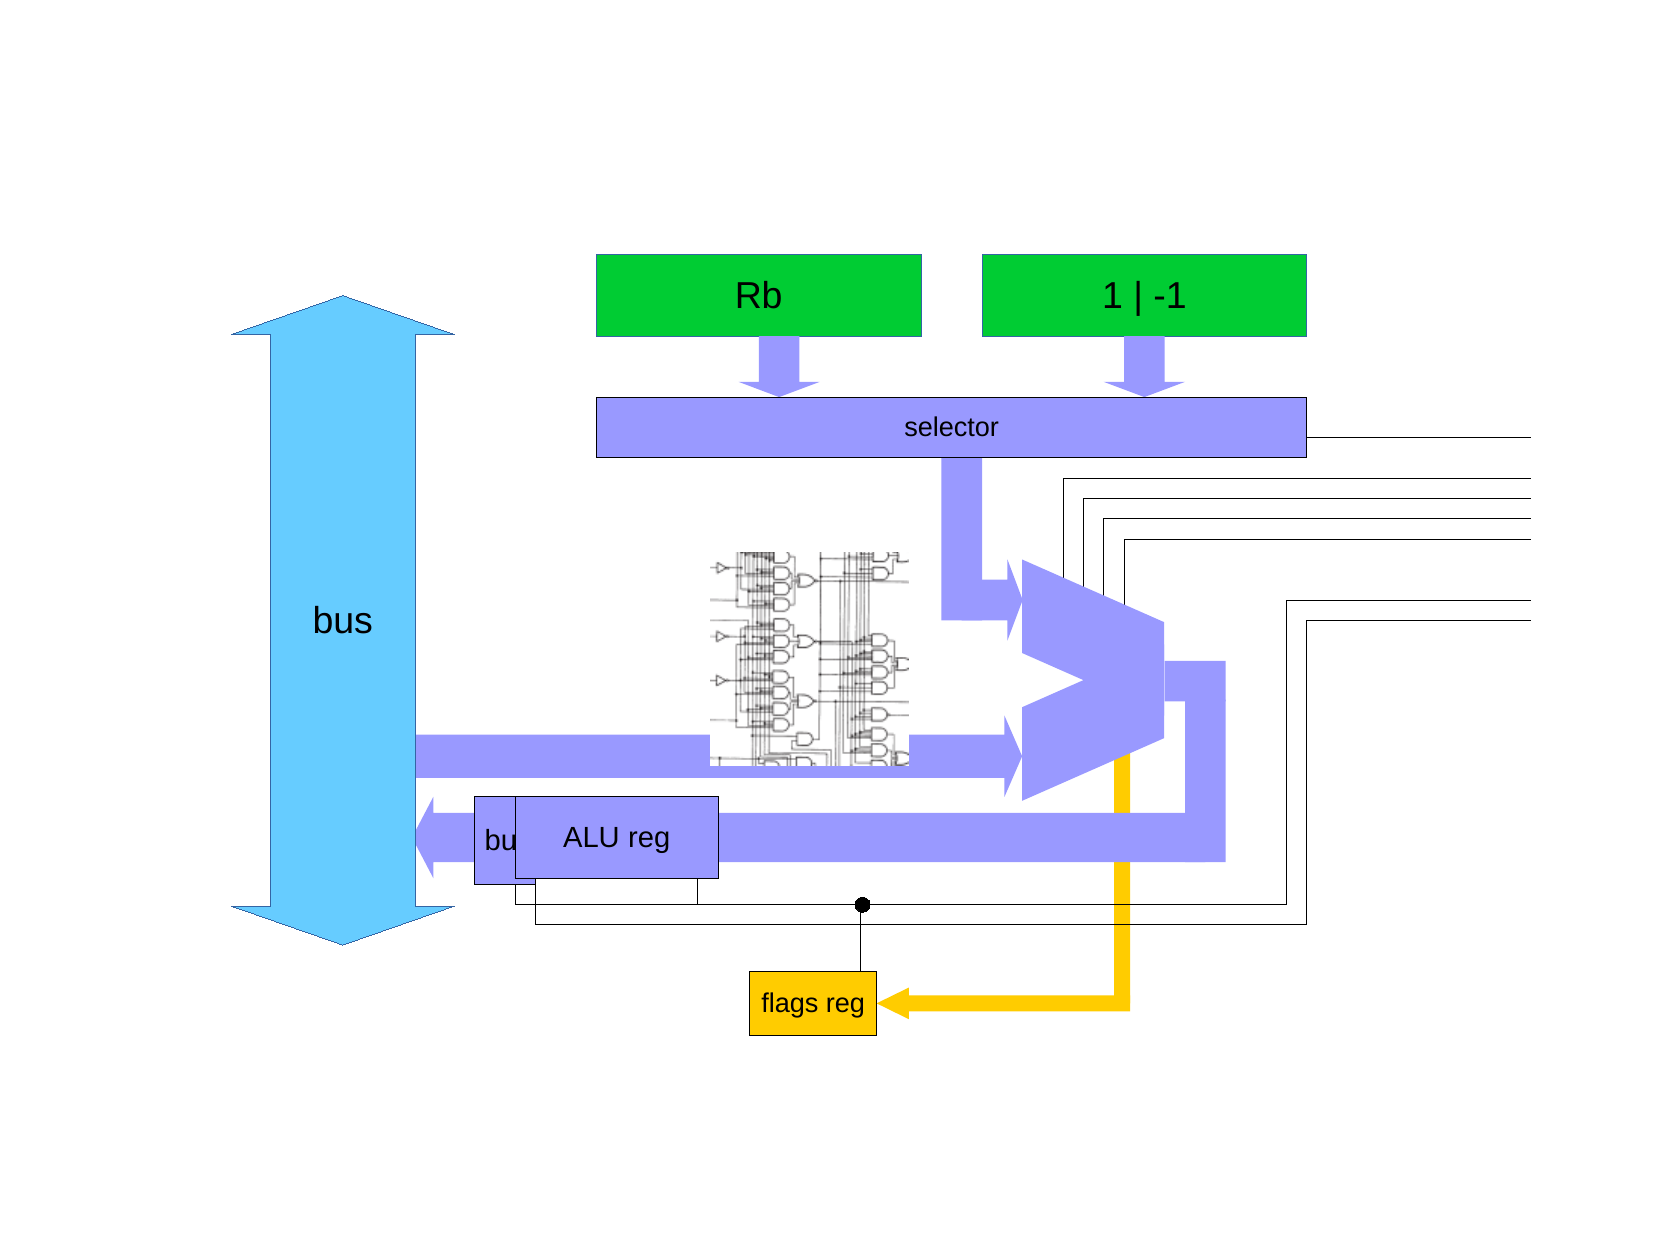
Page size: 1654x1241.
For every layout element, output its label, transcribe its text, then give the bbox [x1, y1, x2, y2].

text_box [1103, 336, 1186, 397]
picture [710, 552, 909, 766]
text_box [877, 925, 1131, 1020]
text_box [1114, 905, 1131, 924]
text_box bus [231, 295, 455, 946]
text_box [738, 336, 820, 397]
text_box [416, 458, 1226, 904]
text_box [855, 897, 870, 904]
text_box Rb [596, 254, 922, 337]
text_box buf [474, 796, 535, 885]
text_box selector [596, 397, 1307, 458]
text_box flags reg [749, 971, 877, 1036]
text_box [416, 796, 474, 879]
text_box ALU reg [515, 796, 719, 879]
text_box [855, 905, 870, 913]
text_box 1 | -1 [982, 254, 1307, 337]
